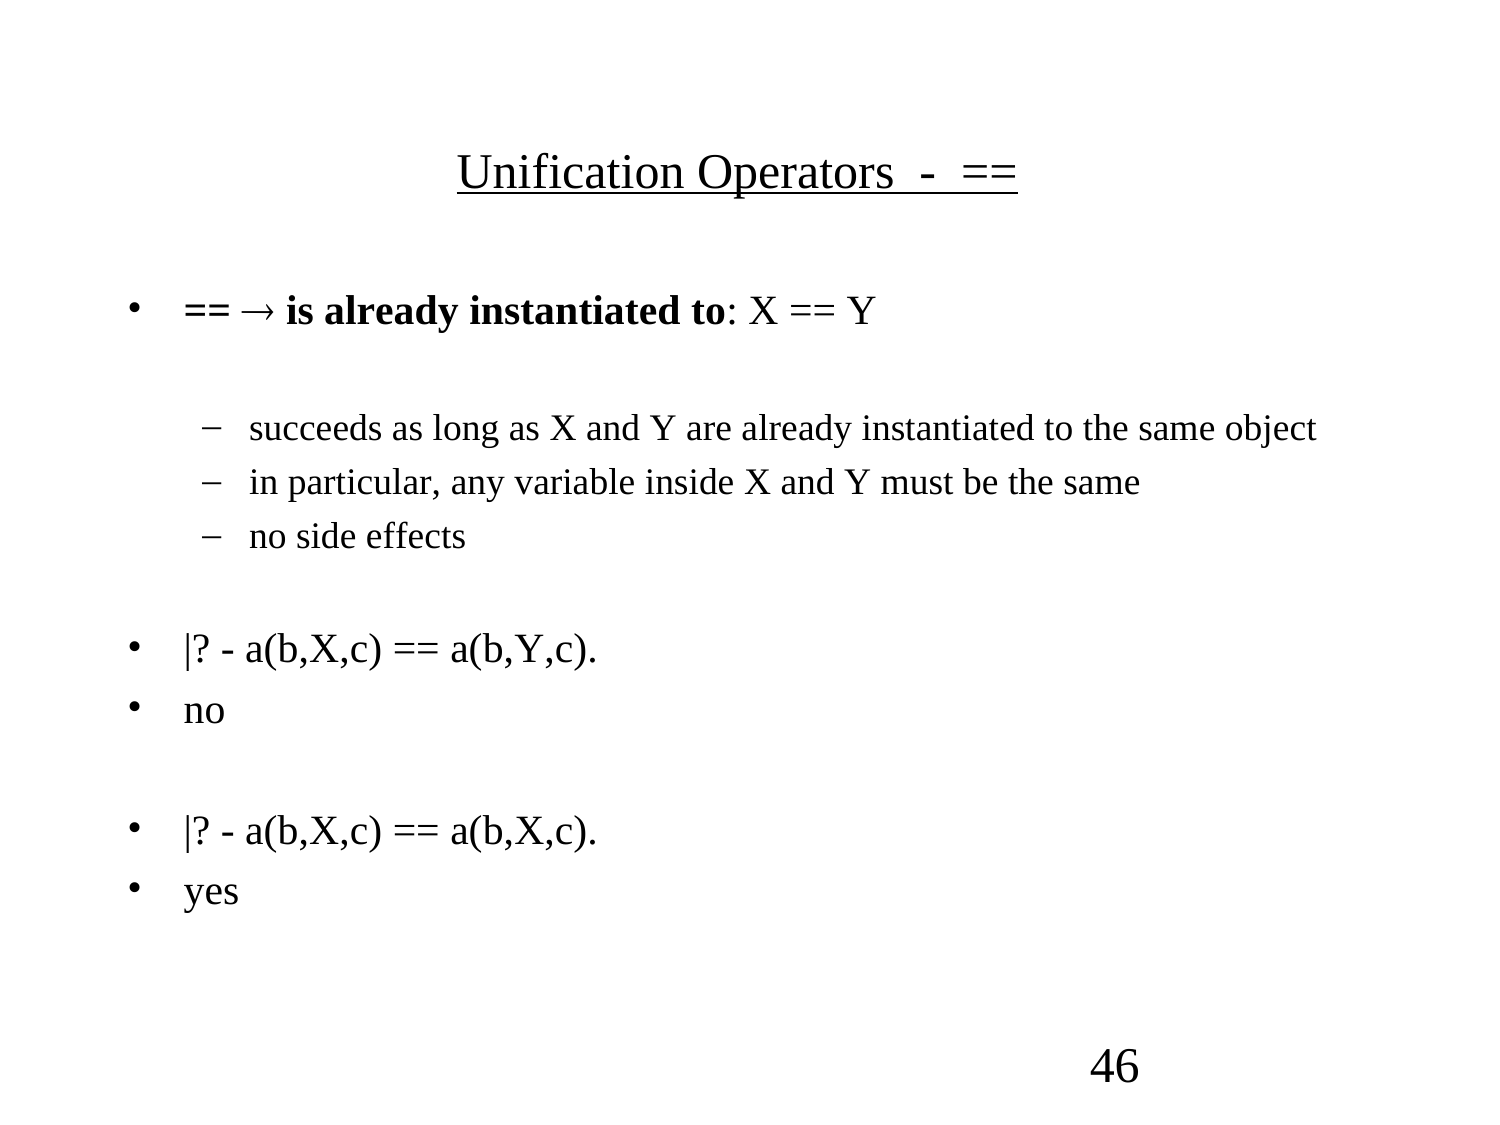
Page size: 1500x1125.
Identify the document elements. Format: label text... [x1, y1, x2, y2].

list ==  is already instantiated to: X == Y succeeds as long as X and Y are already instantiated to the same object in particular, any variable inside X and Y must be the same no side effects |? - a(b,X,c) == a(b,Y,c). no |? - a(b,X,c) == a(b,X,c). yes [112, 275, 1388, 951]
title Unification Operators - == [99, 74, 1375, 263]
